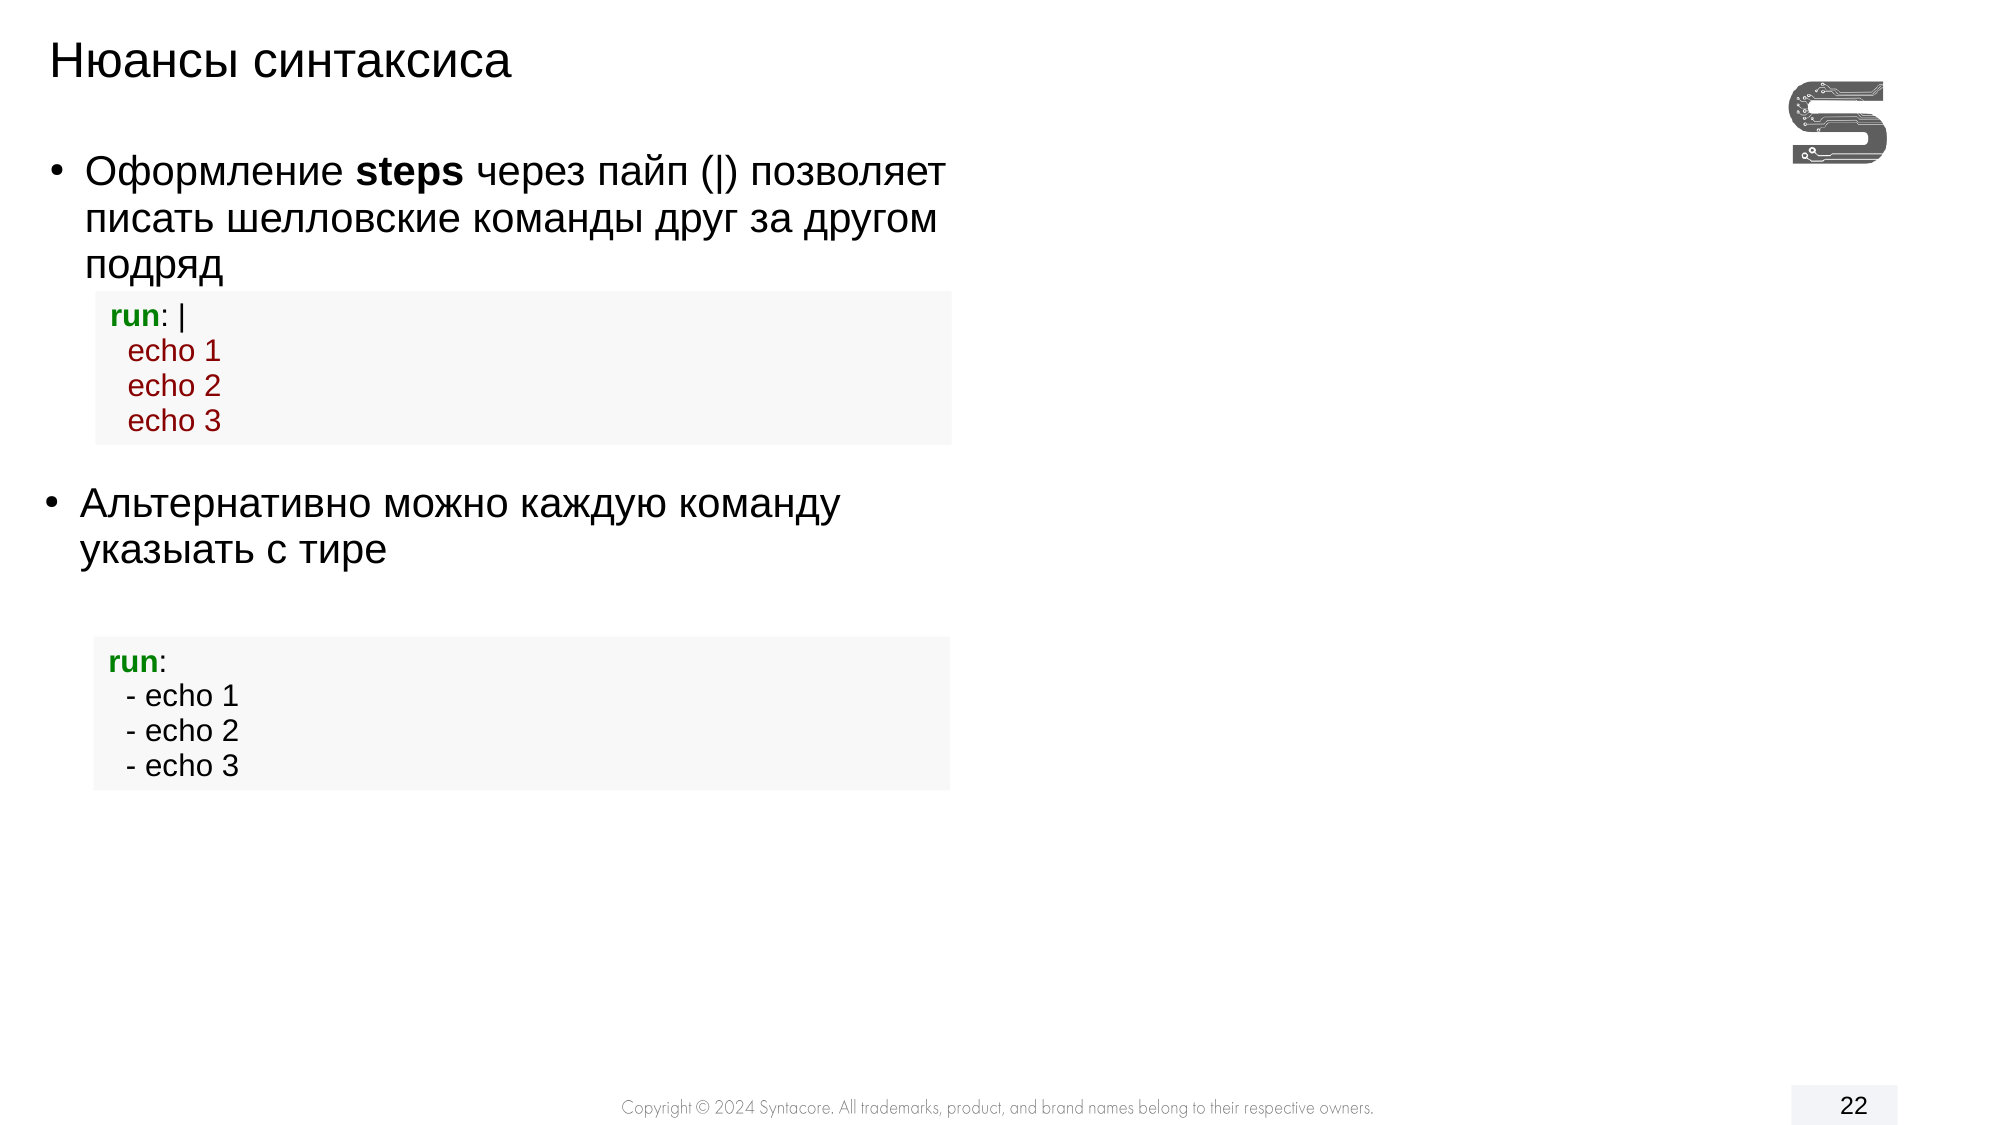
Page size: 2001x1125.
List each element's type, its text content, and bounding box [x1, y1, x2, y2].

text_box run: | echo 1 echo 2 echo 3 [95, 296, 952, 445]
picture [1788, 81, 1887, 164]
text_box run: - echo 1 - echo 2 - echo 3 [93, 636, 950, 791]
text_box <number> [1825, 1084, 1969, 1125]
text_box Оформление steps через пайп (|) позволяет писать шелловские команды друг за другом подряд [34, 140, 1004, 296]
text_box Нюансы синтаксиса [0, 24, 680, 207]
picture [621, 1094, 1381, 1119]
text_box Альтернативно можно каждую команду указыать с тире [29, 472, 999, 628]
